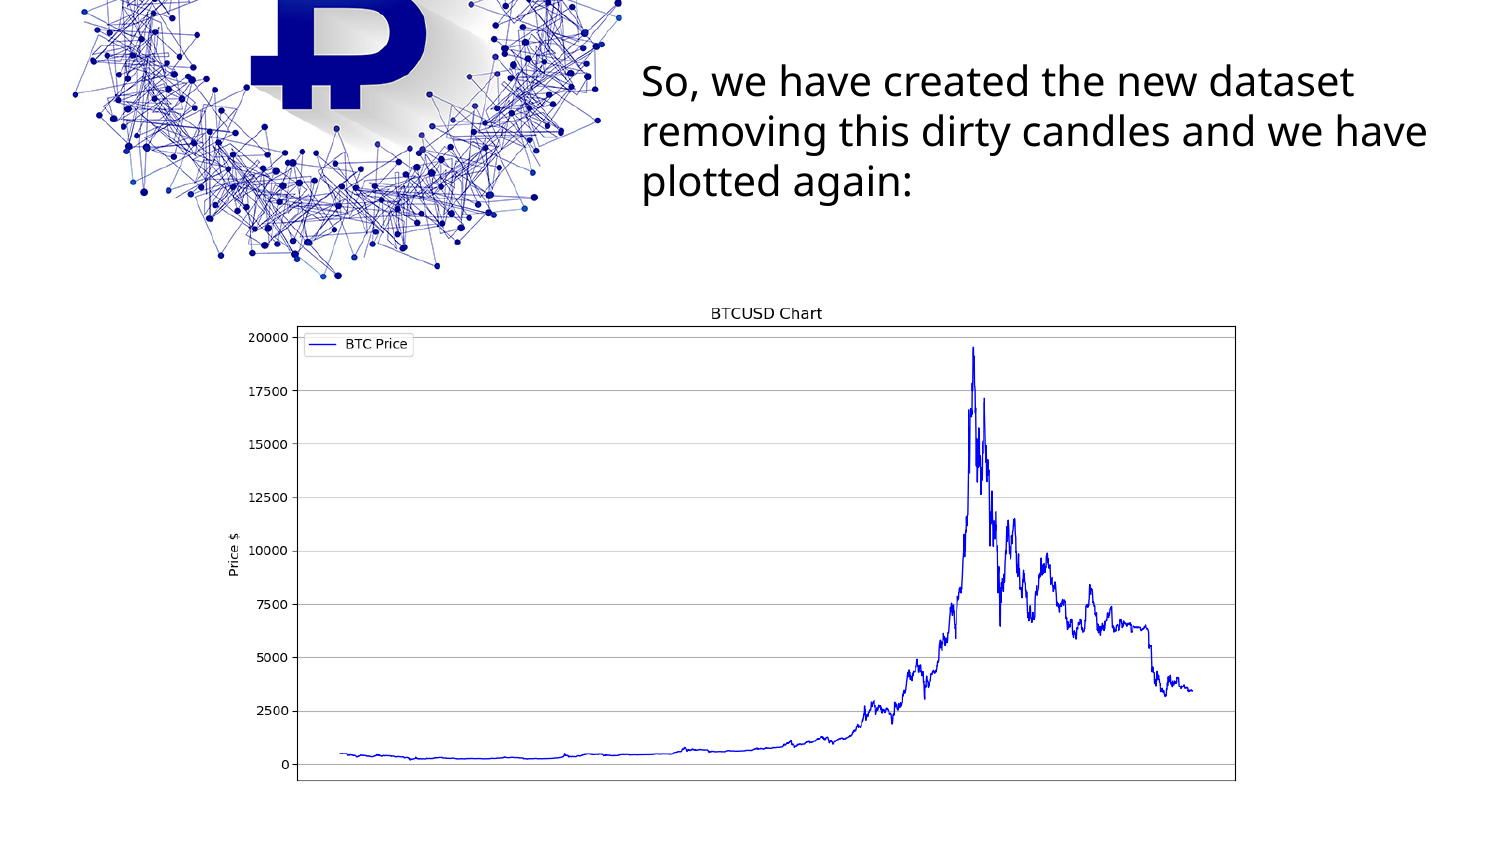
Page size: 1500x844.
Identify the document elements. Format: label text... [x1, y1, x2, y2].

picture [0, 0, 1500, 844]
list So, we have created the new dataset removing this dirty candles and we have plotted again: [625, 47, 1453, 308]
